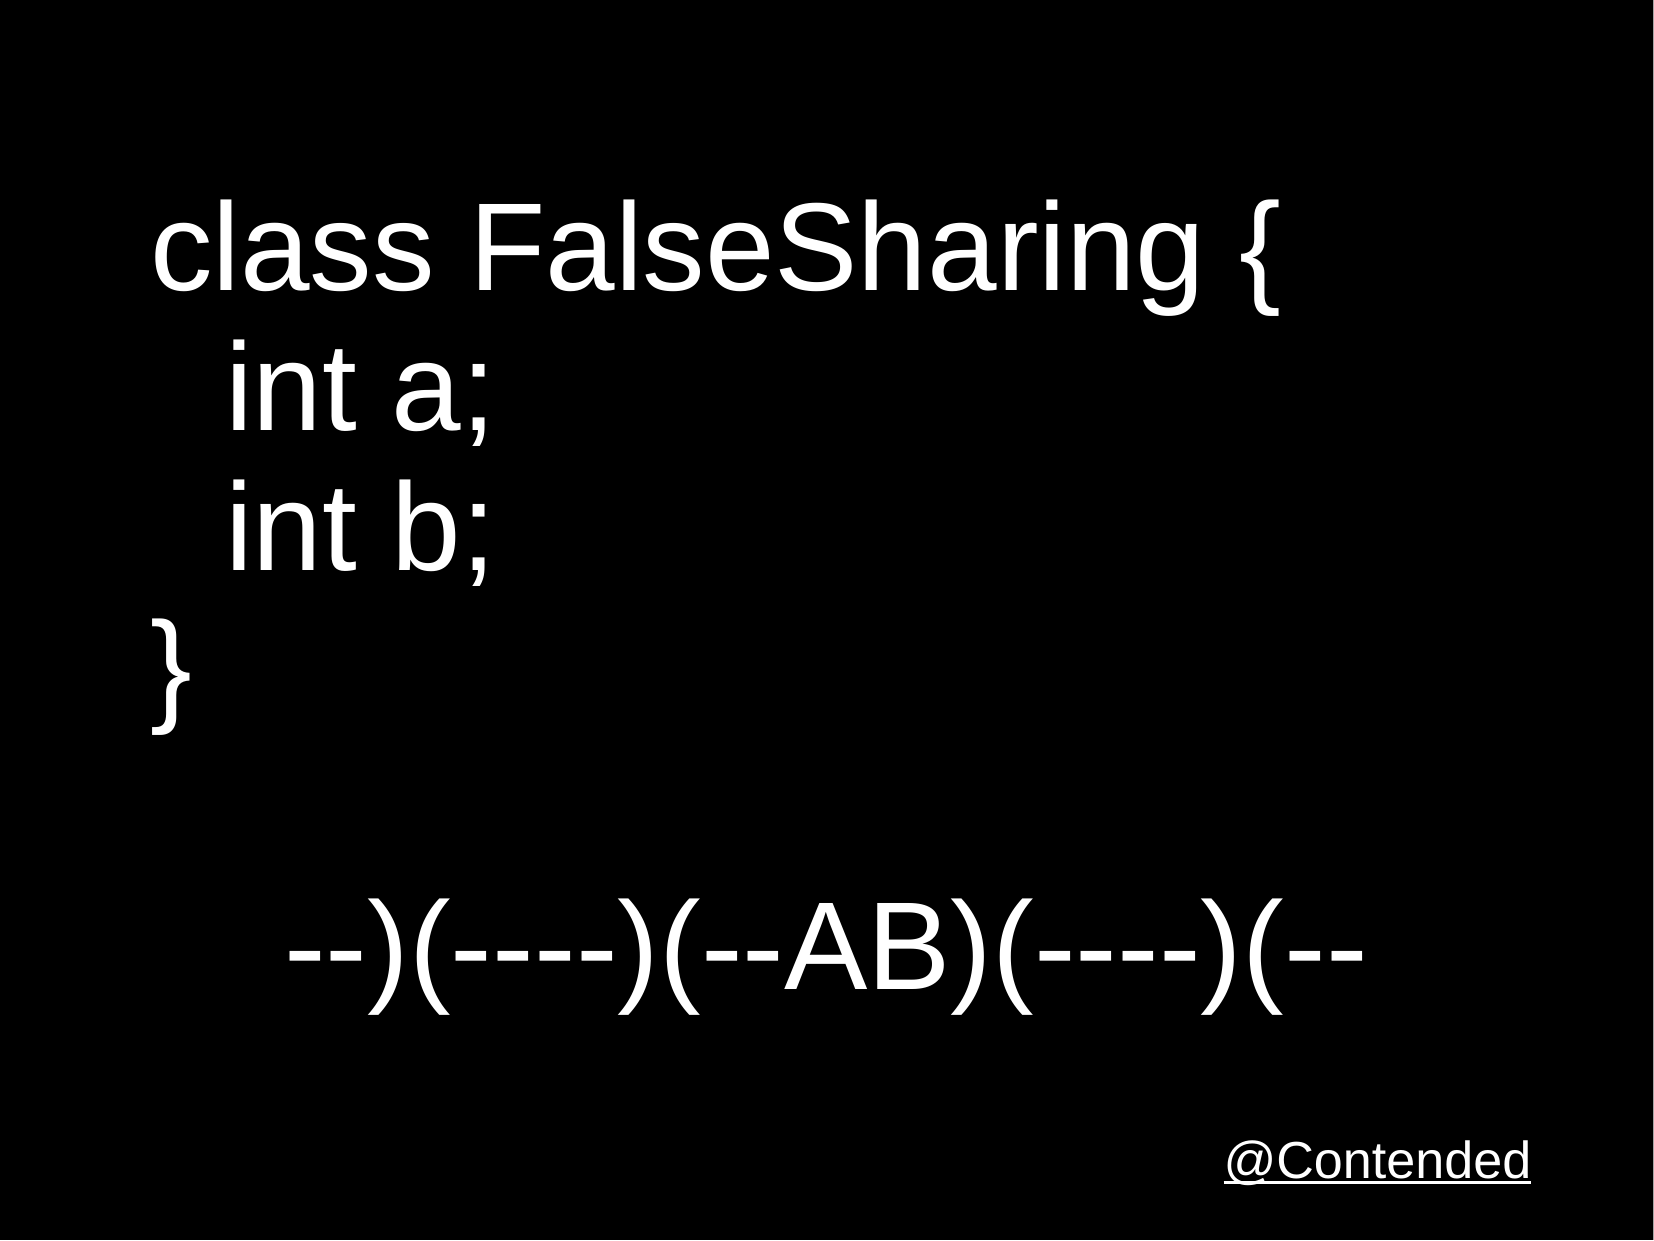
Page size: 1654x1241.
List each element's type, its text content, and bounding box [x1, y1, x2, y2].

text_box @Contended [1100, 1080, 1654, 1241]
subtitle class FalseSharing { int a; int b; } --)(----)(--AB)(----)(-- [0, 0, 1654, 1217]
